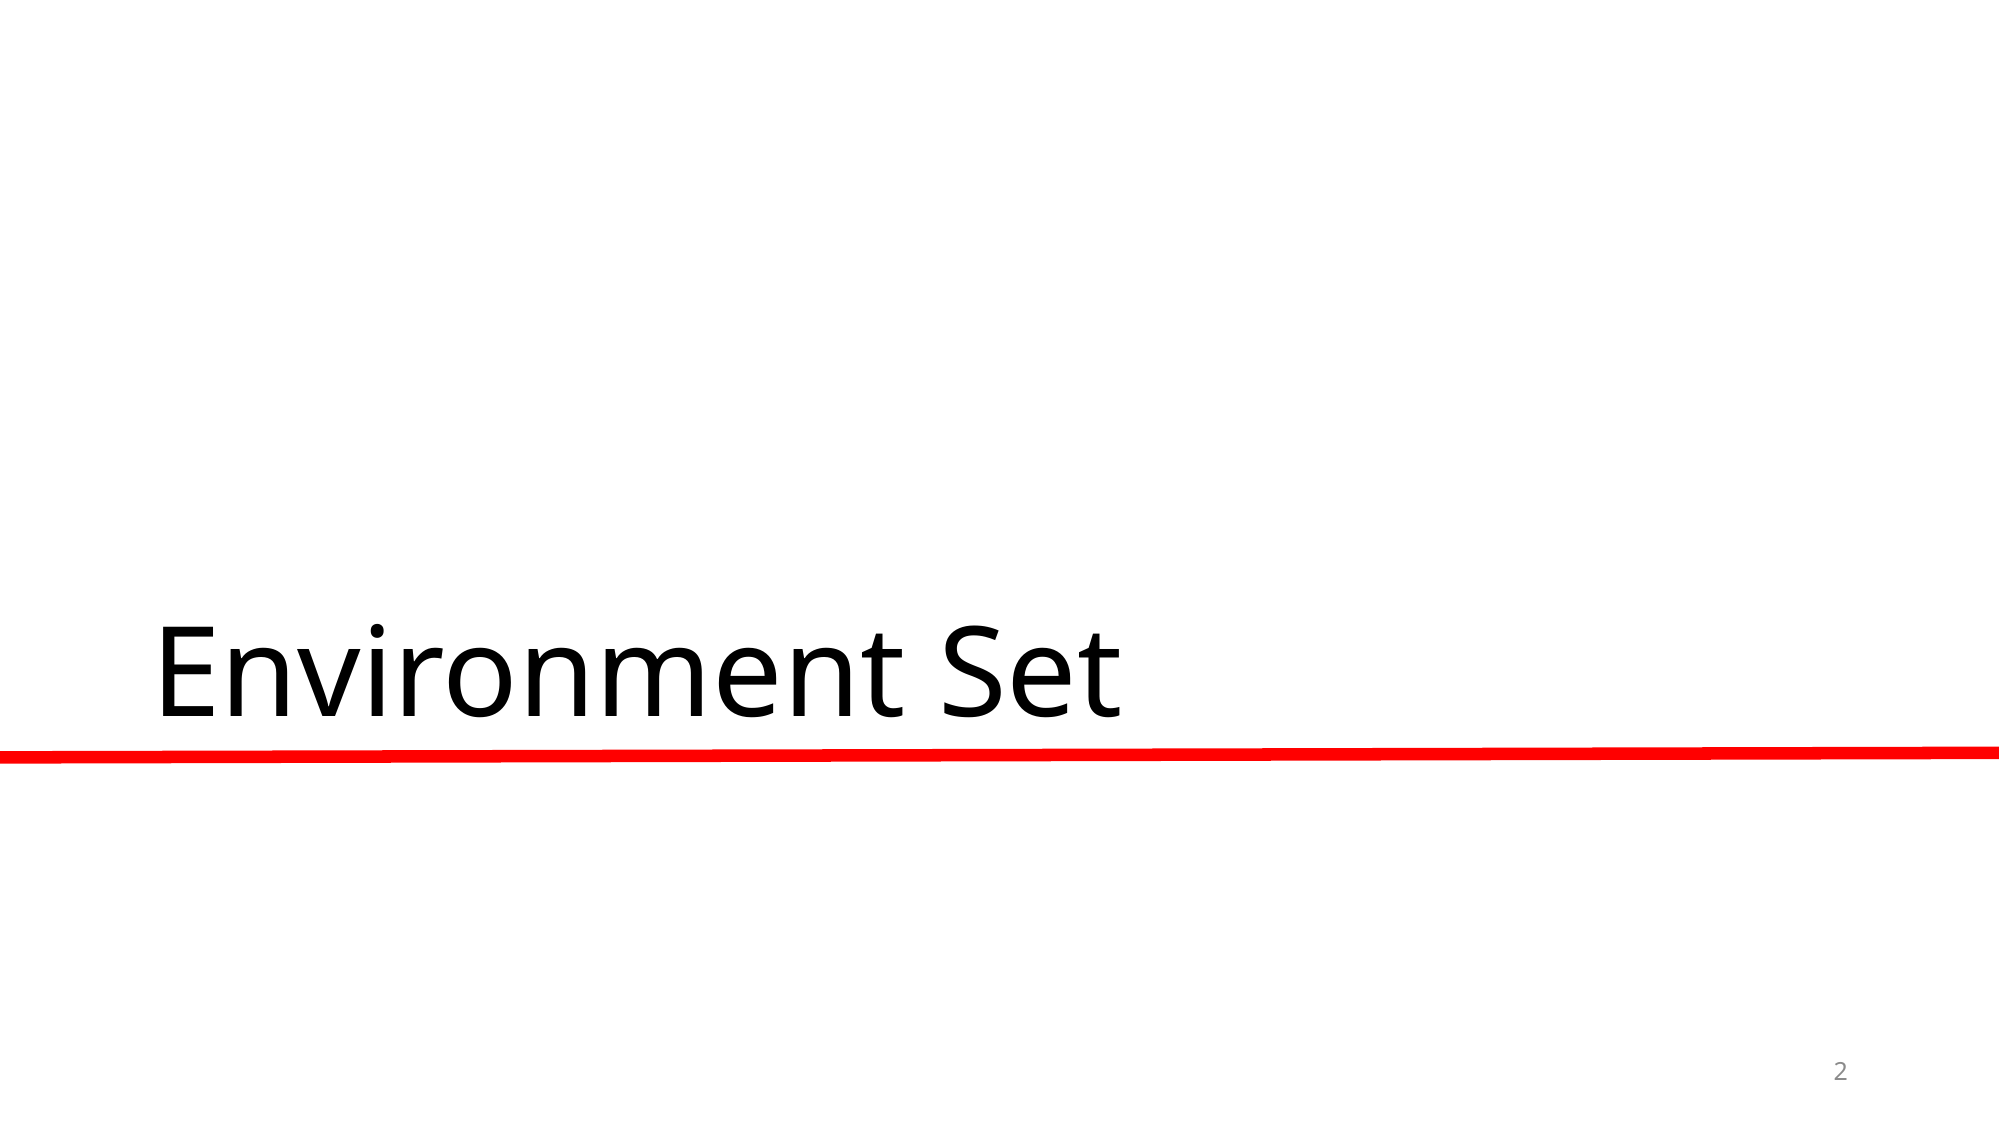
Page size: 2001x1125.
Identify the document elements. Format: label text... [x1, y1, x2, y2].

text_box Environment Set [136, 280, 1862, 749]
text_box <number> [1412, 1042, 1863, 1103]
